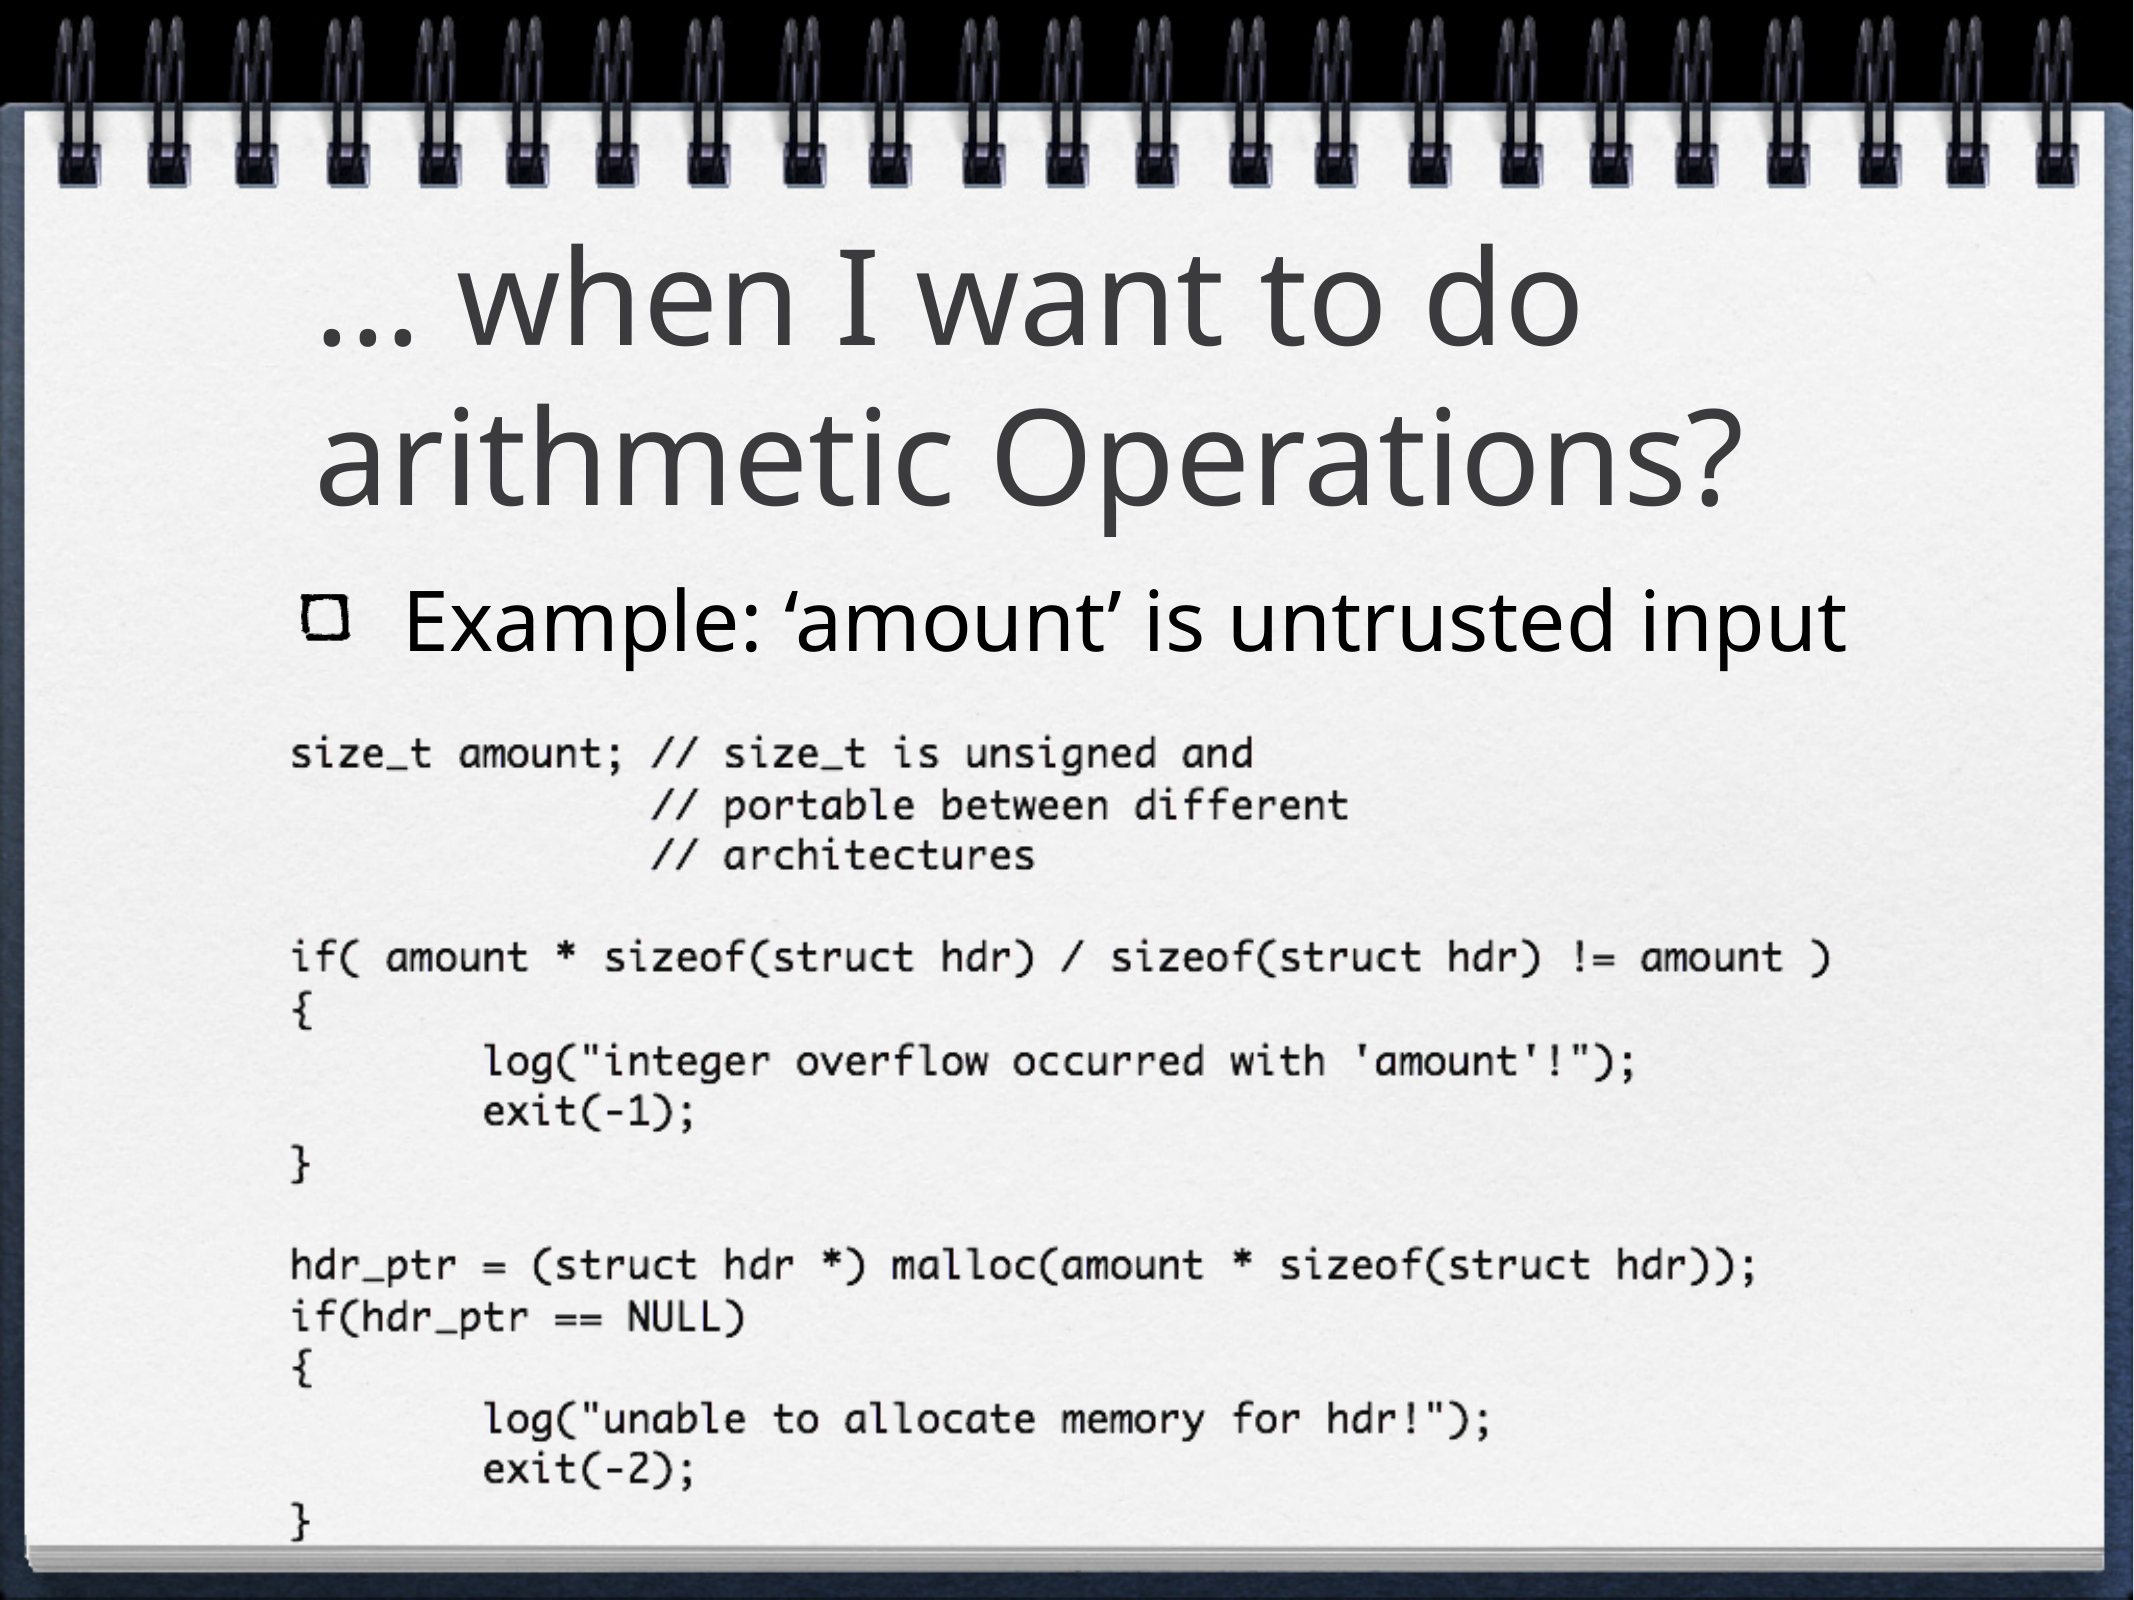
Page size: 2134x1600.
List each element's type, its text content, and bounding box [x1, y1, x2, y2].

picture [0, 0, 2134, 1600]
list Example: ‘amount’ is untrusted input [258, 558, 1876, 678]
title ... when I want to do arithmetic Operations? [306, 203, 1828, 541]
